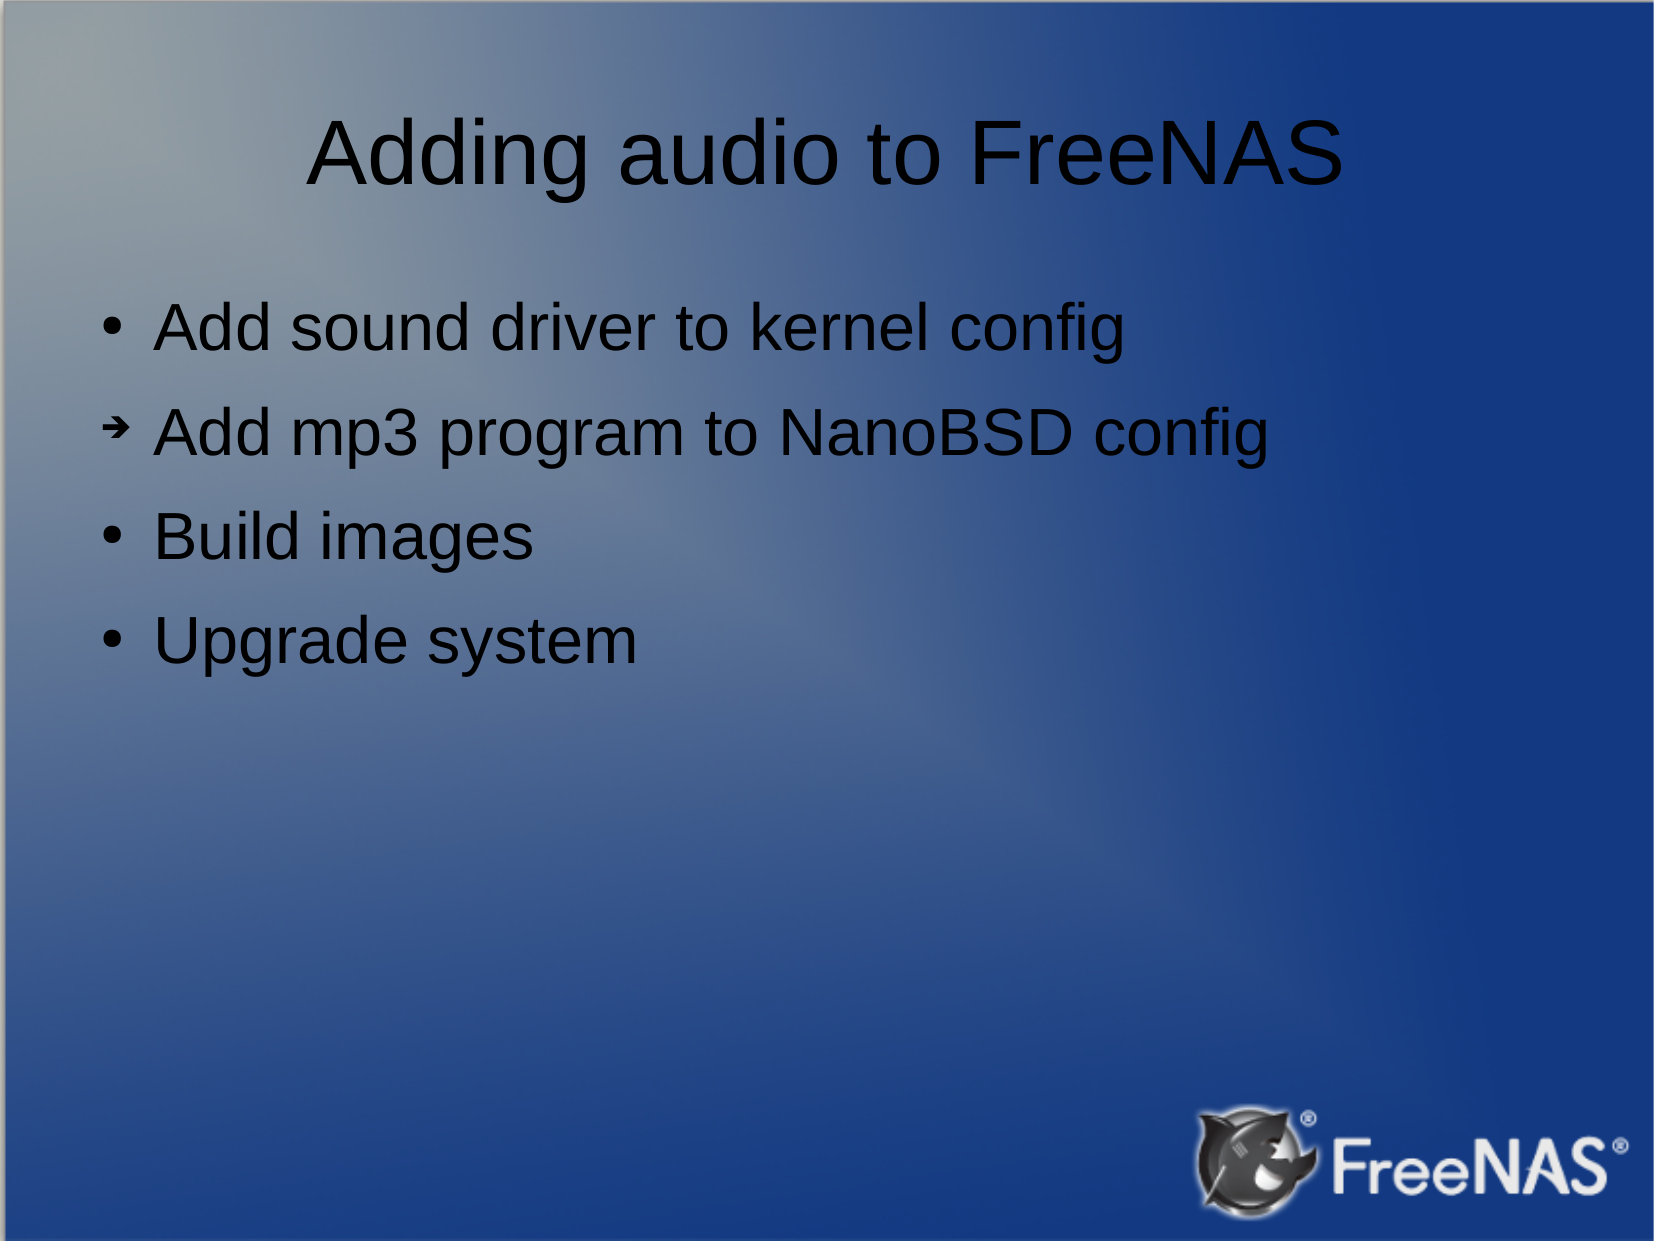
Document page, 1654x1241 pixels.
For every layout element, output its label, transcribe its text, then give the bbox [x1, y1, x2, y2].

list Add sound driver to kernel config Add mp3 program to NanoBSD config Build images Upgrade system [82, 290, 1571, 1010]
title Adding audio to FreeNAS [82, 49, 1571, 257]
picture [0, 0, 1654, 1241]
